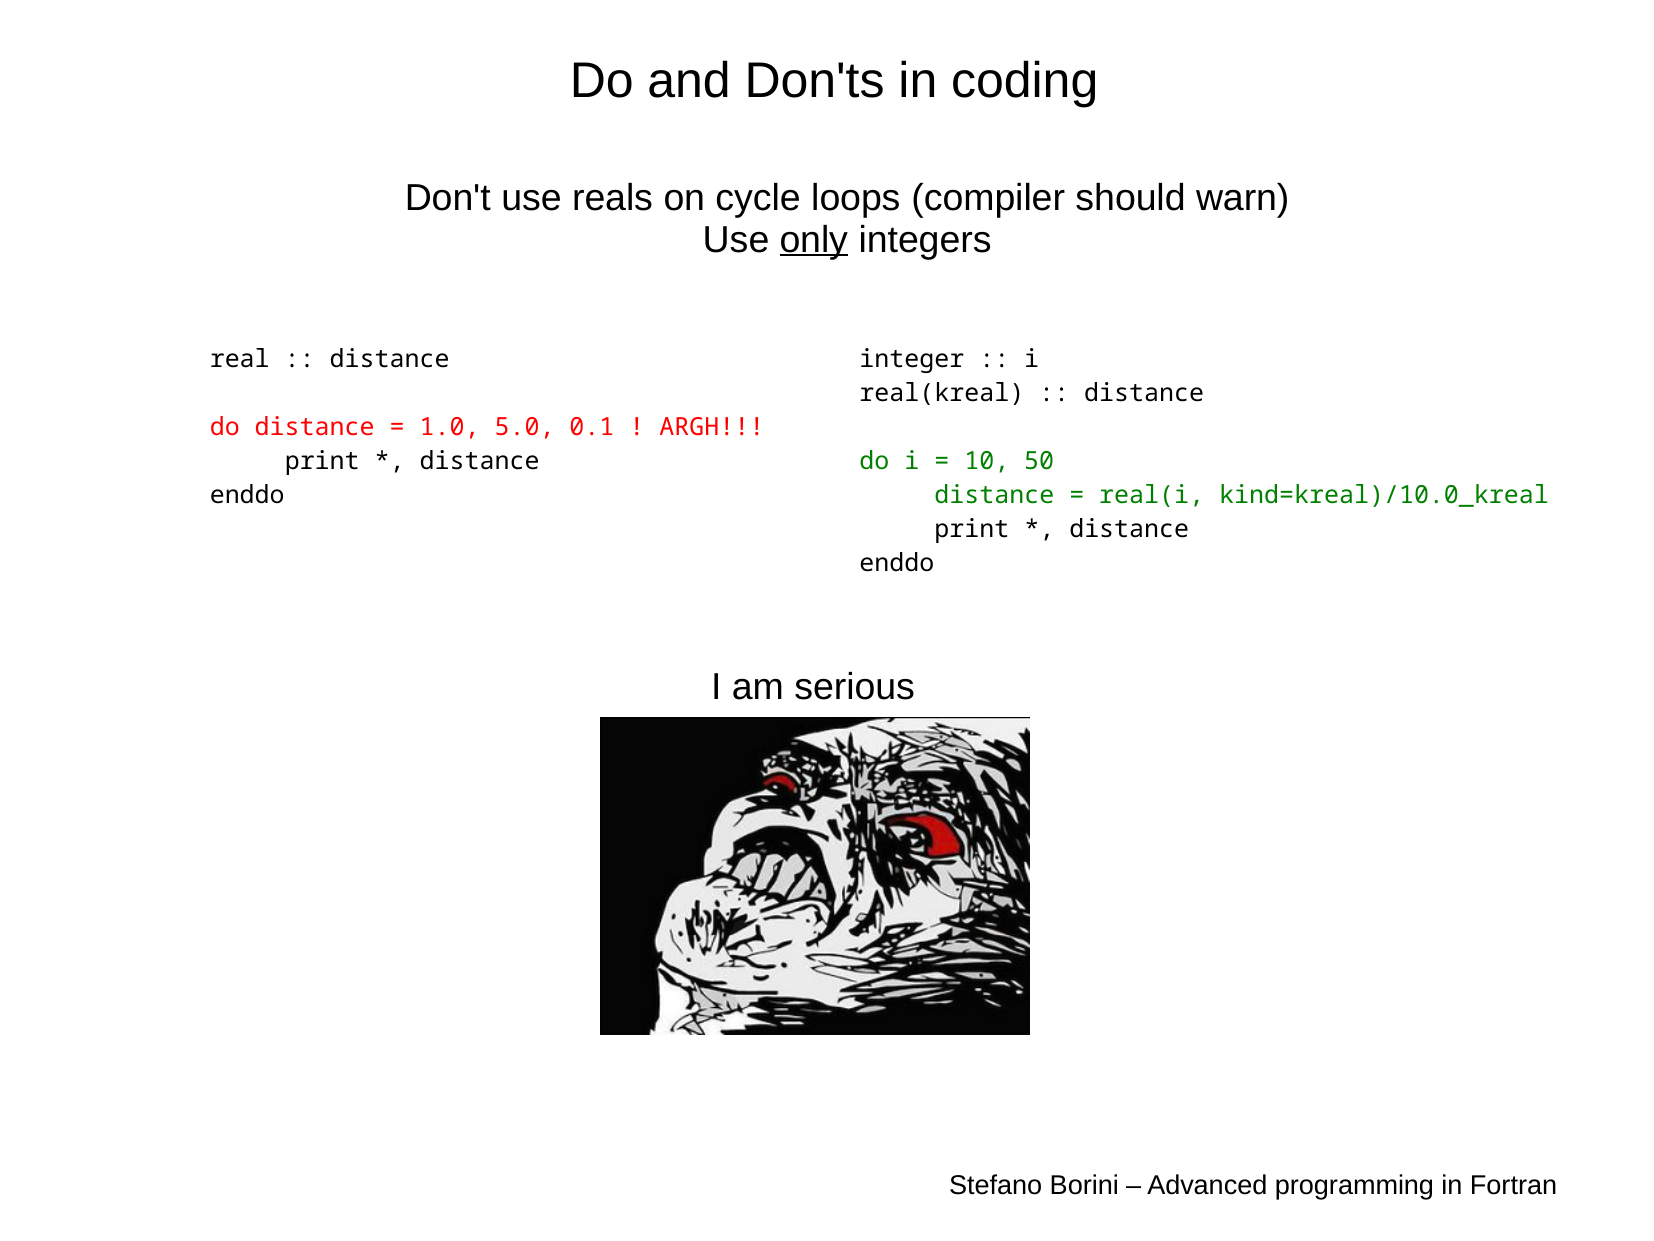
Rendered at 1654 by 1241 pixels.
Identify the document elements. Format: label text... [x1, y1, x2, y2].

text_box I am serious [591, 658, 1036, 716]
picture [600, 717, 1030, 1036]
text_box real :: distance do distance = 1.0, 5.0, 0.1 ! ARGH!!! print *, distance enddo [195, 333, 780, 536]
text_box Do and Don'ts in coding [555, 44, 1171, 116]
text_box integer :: i real(kreal) :: distance do i = 10, 50 distance = real(i, kind=kreal)/10.0_kreal print *, distance enddo [844, 333, 1580, 598]
text_box Don't use reals on cycle loops (compiler should warn) Use only integers [390, 168, 1307, 268]
